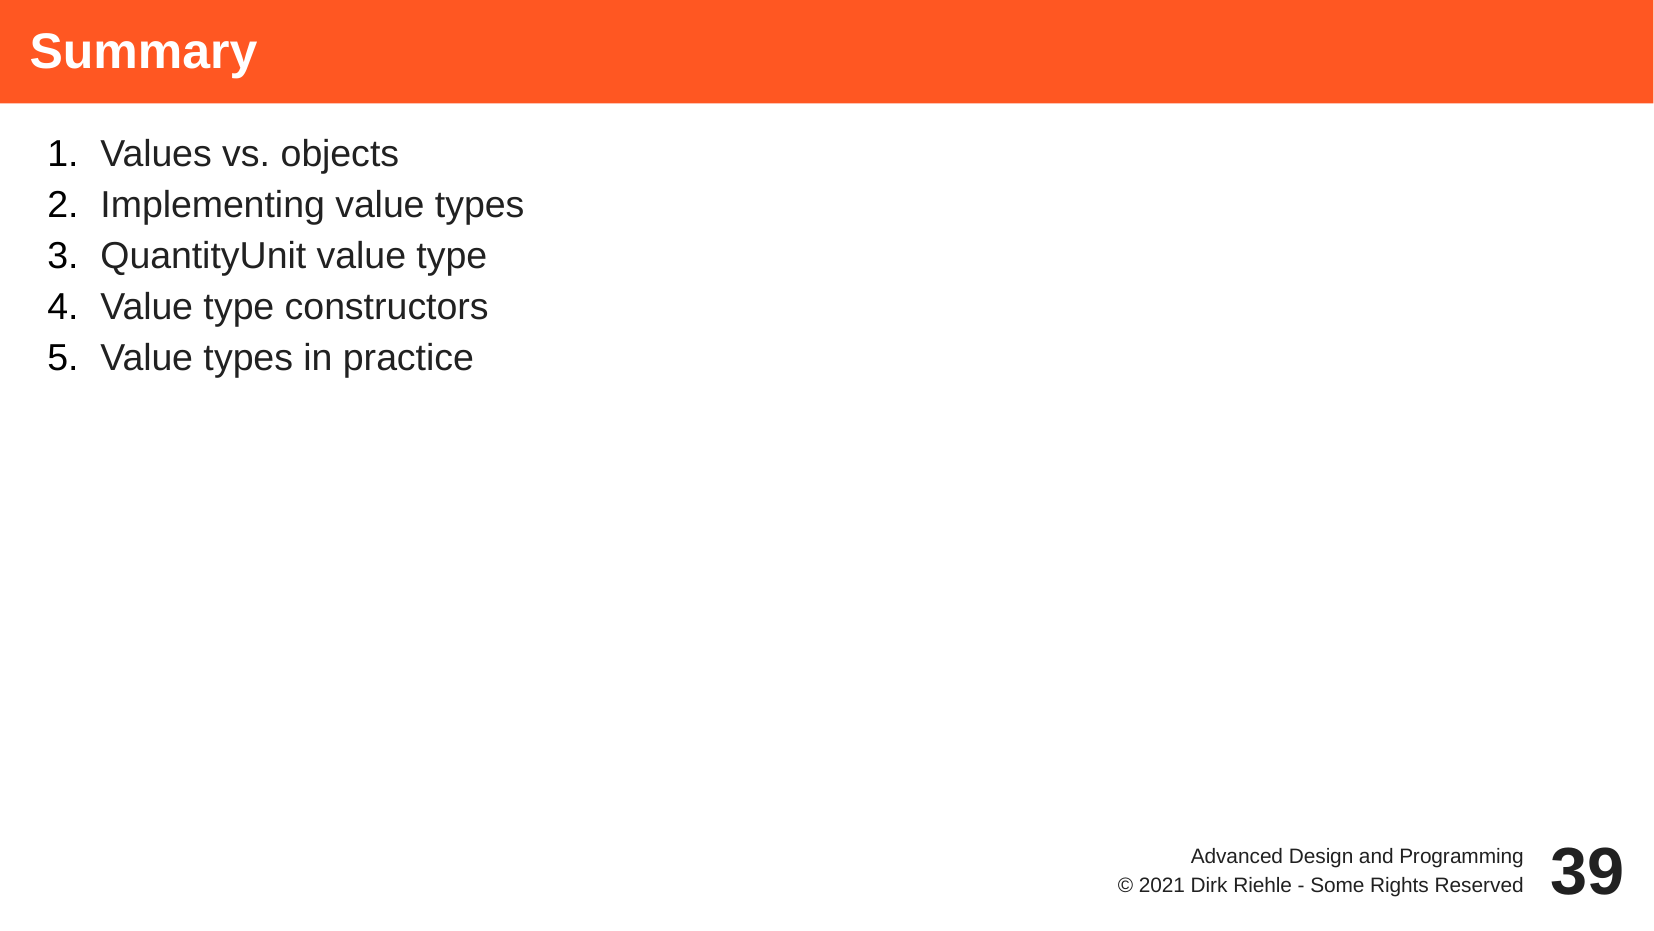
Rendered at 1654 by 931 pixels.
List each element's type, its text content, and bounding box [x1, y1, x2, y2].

list Values vs. objects Implementing value types QuantityUnit value type Value type constructors Value types in practice [29, 132, 1625, 813]
title Summary [0, 0, 1654, 104]
